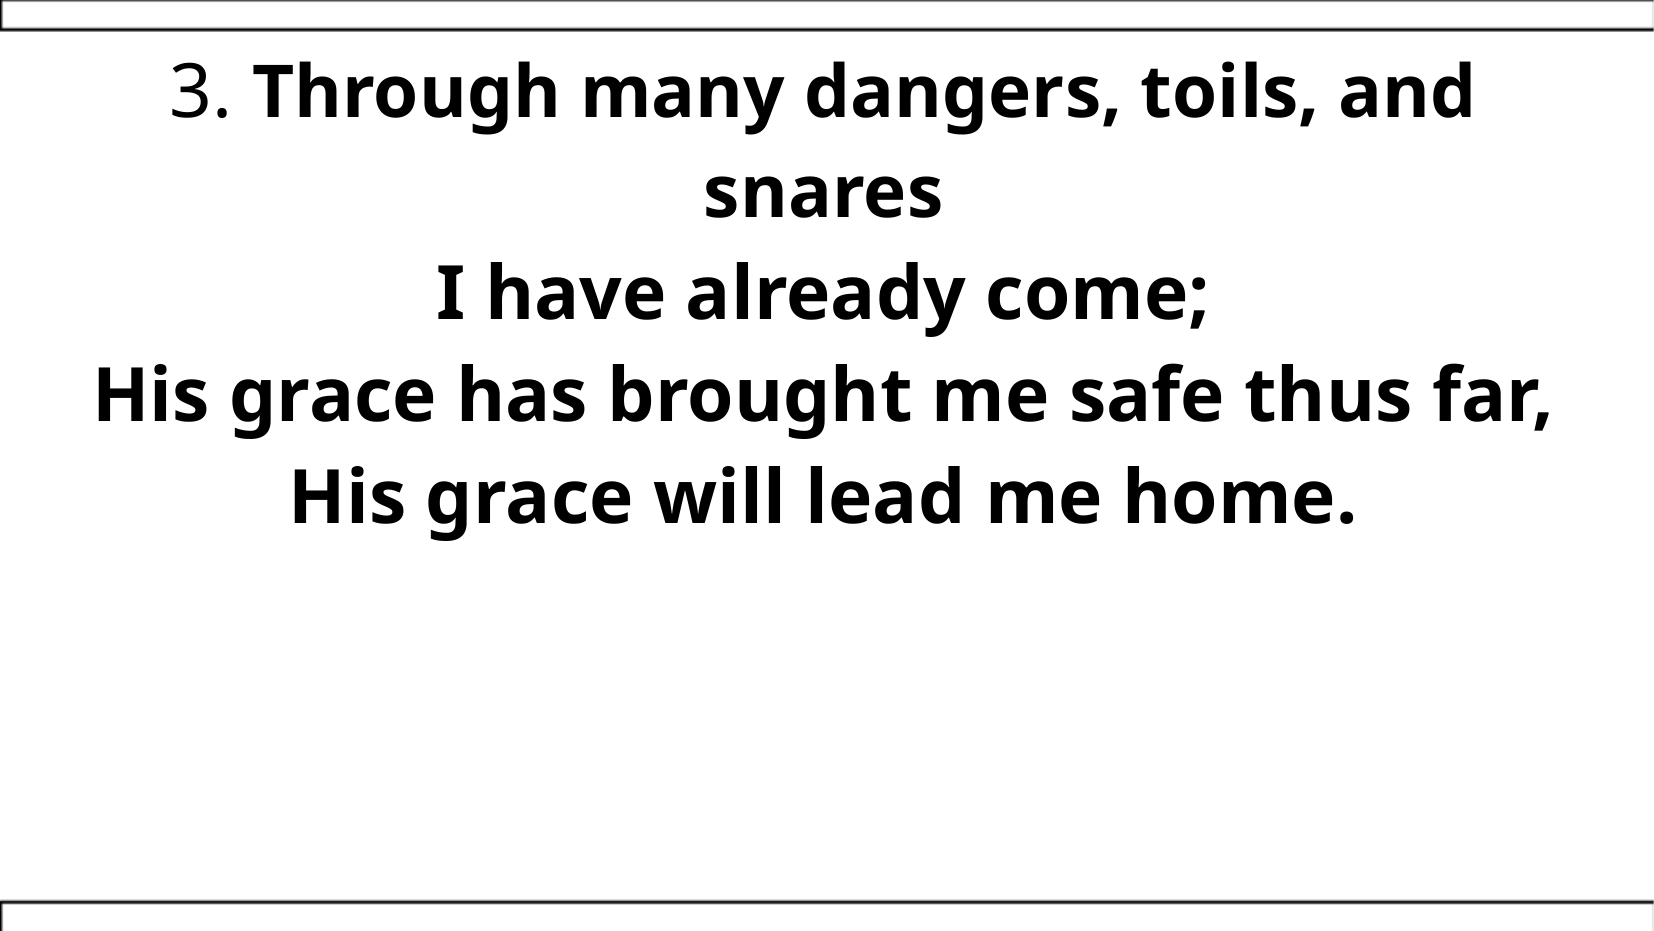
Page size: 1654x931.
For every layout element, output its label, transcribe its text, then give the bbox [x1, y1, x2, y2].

picture [0, 0, 1654, 931]
text_box 3. Through many dangers, toils, and snares I have already come; His grace has brought me safe thus far, His grace will lead me home. [73, 29, 1574, 444]
